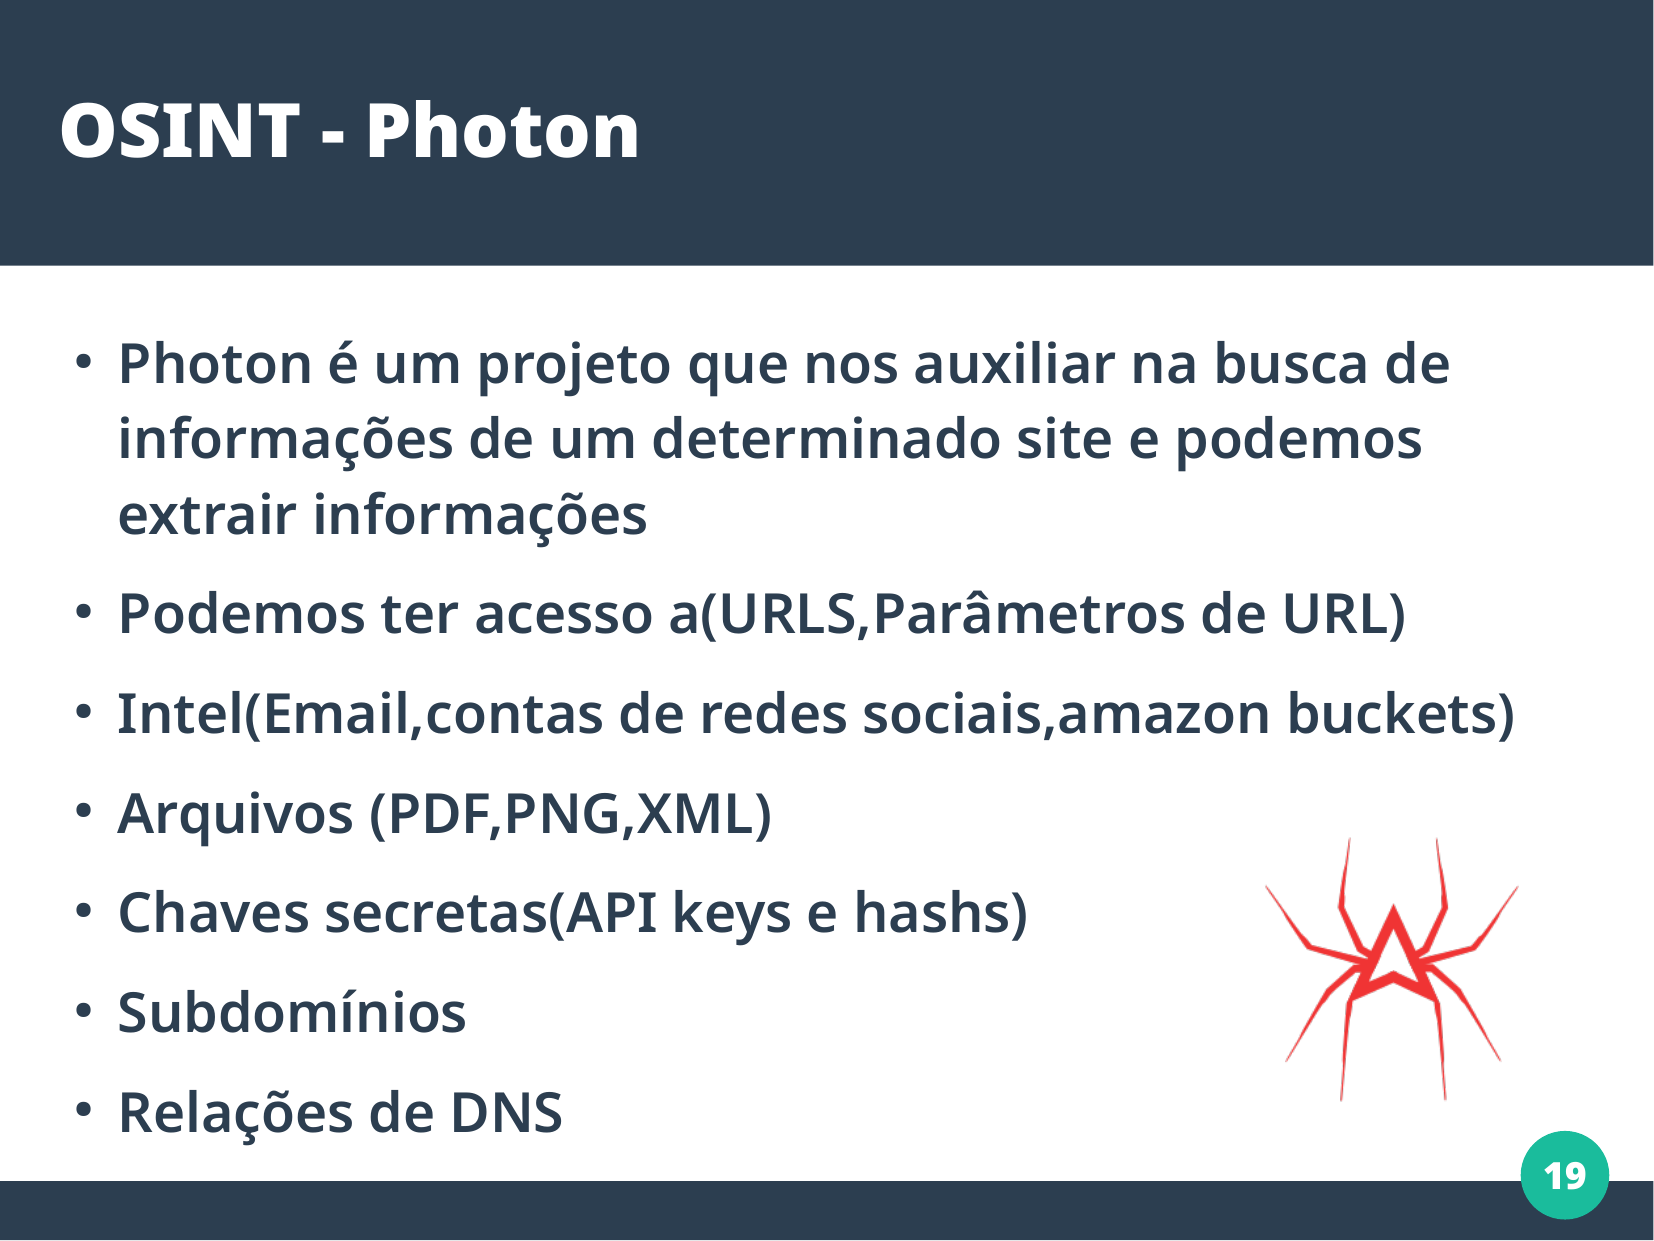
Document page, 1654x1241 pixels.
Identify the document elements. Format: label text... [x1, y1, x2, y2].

list Photon é um projeto que nos auxiliar na busca de informações de um determinado site e podemos extrair informações Podemos ter acesso a(URLS,Parâmetros de URL) Intel(Email,contas de redes sociais,amazon buckets) Arquivos (PDF,PNG,XML) Chaves secretas(API keys e hashs) Subdomínios Relações de DNS [59, 324, 1595, 1152]
title OSINT - Photon [59, 49, 1595, 207]
picture [1250, 826, 1536, 1112]
